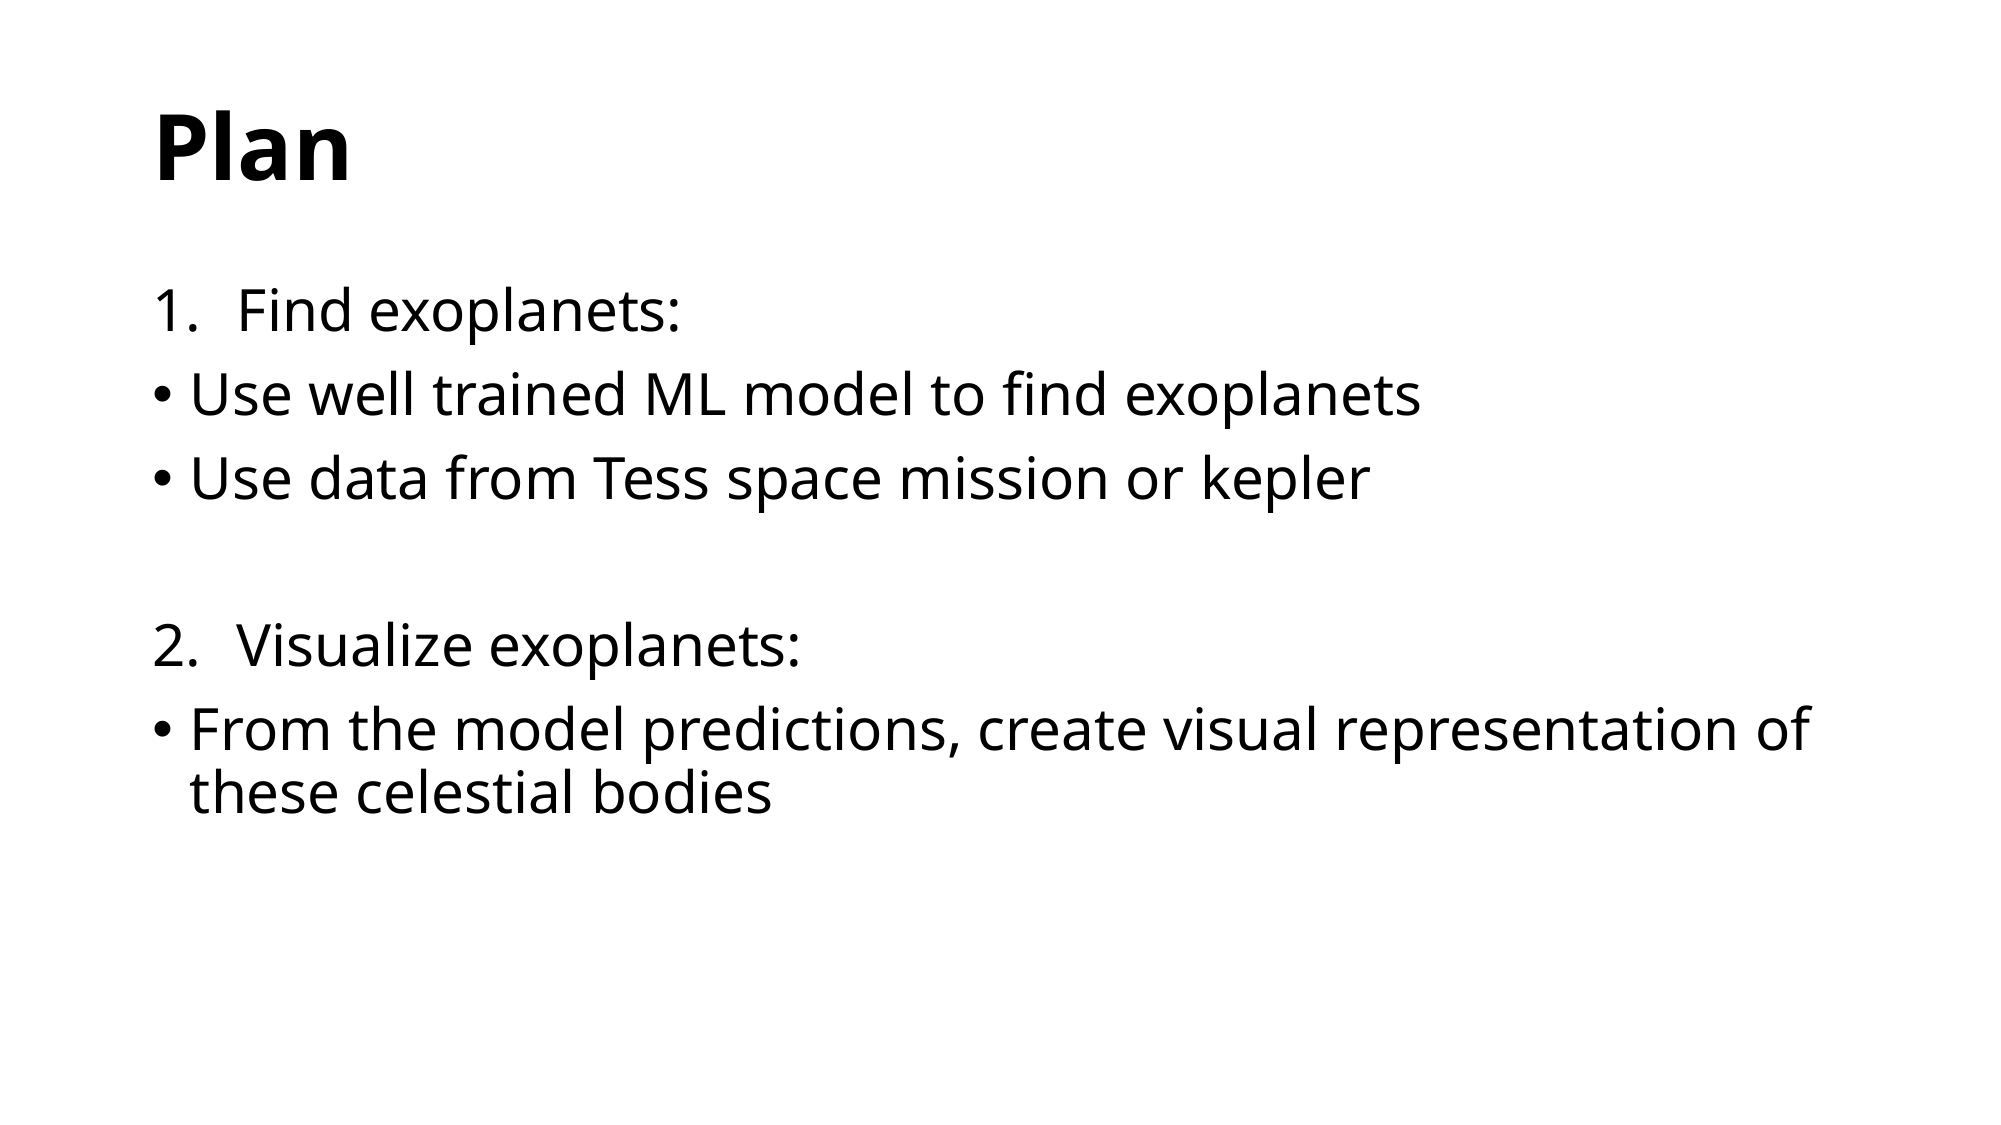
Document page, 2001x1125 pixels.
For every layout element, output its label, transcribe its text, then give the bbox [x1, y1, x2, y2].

title Plan [137, 59, 1863, 243]
list Find exoplanets: Use well trained ML model to find exoplanets Use data from Tess space mission or kepler Visualize exoplanets: From the model predictions, create visual representation of these celestial bodies [137, 273, 1863, 1014]
